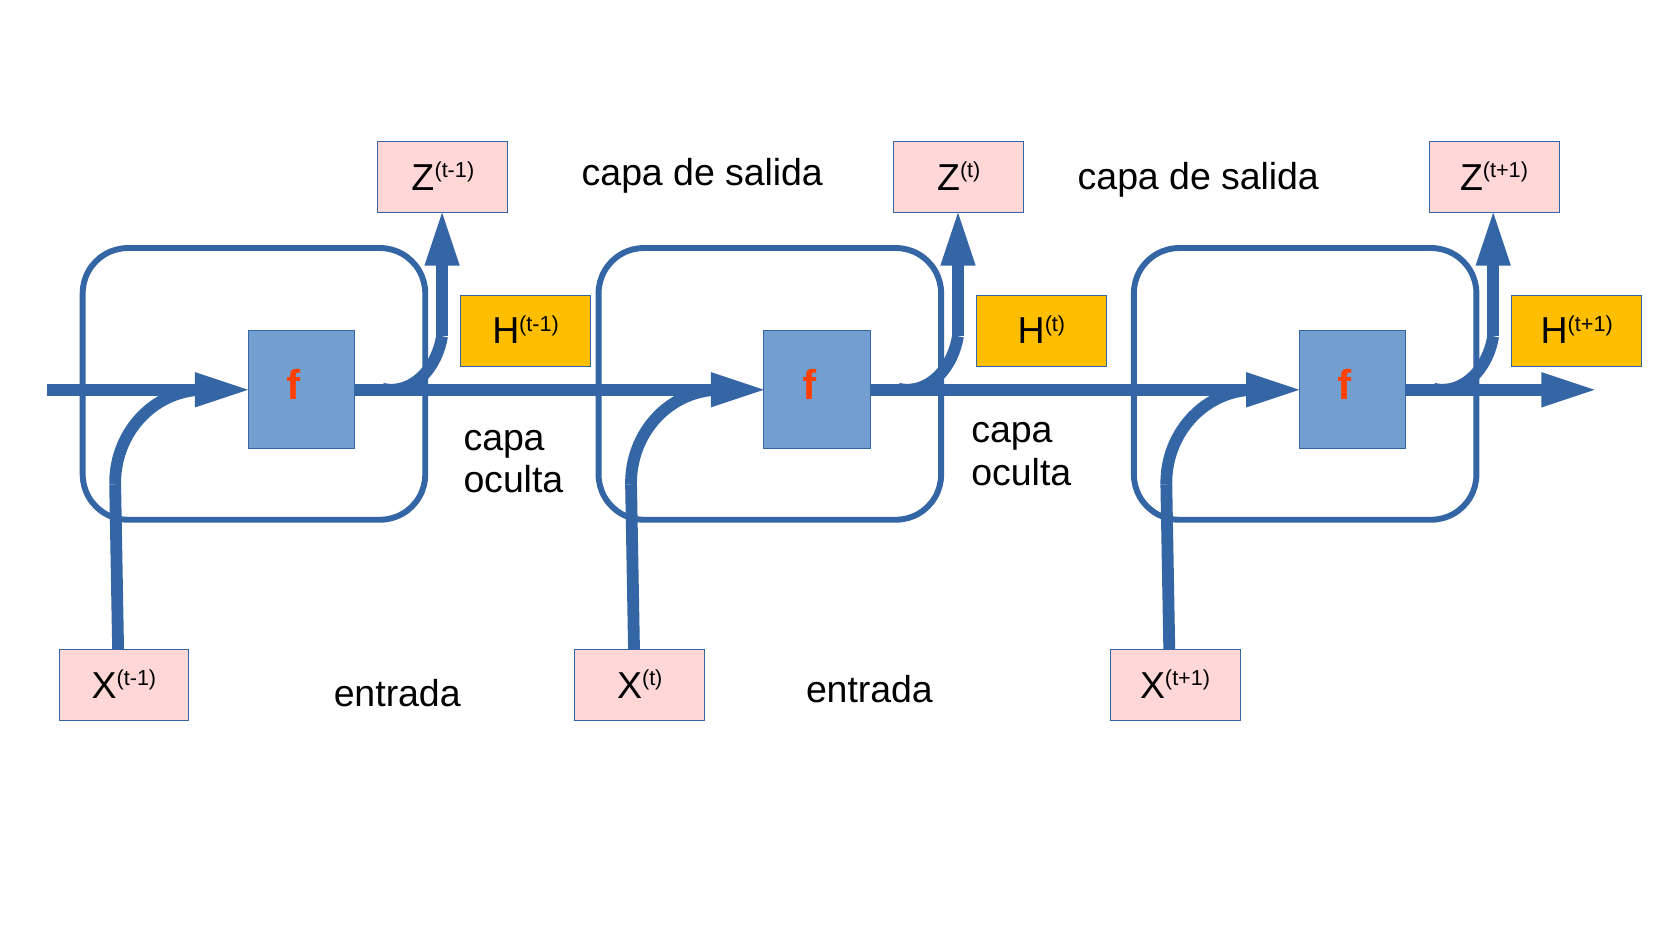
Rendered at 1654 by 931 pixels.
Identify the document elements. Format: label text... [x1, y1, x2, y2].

text_box Z(t+1) [1429, 141, 1560, 213]
text_box [82, 248, 426, 520]
text_box capa de salida [1062, 106, 1359, 229]
text_box entrada [791, 661, 969, 761]
text_box H(t+1) [1511, 295, 1642, 367]
text_box X(t+1) [1110, 649, 1241, 721]
text_box capa de salida [566, 102, 863, 225]
text_box H(t) [976, 295, 1107, 367]
text_box [613, 508, 625, 516]
text_box capa oculta [956, 401, 1134, 501]
text_box Z(t) [893, 141, 1024, 213]
text_box X(t-1) [59, 649, 189, 721]
text_box Z(t-1) [377, 141, 508, 213]
text_box entrada [318, 665, 497, 764]
text_box H(t-1) [460, 295, 591, 367]
text_box X(t) [574, 649, 705, 721]
text_box [1133, 248, 1477, 520]
text_box capa oculta [448, 409, 626, 508]
text_box [598, 248, 942, 520]
text_box f [787, 354, 859, 416]
text_box f [271, 354, 343, 416]
text_box f [1322, 354, 1394, 416]
